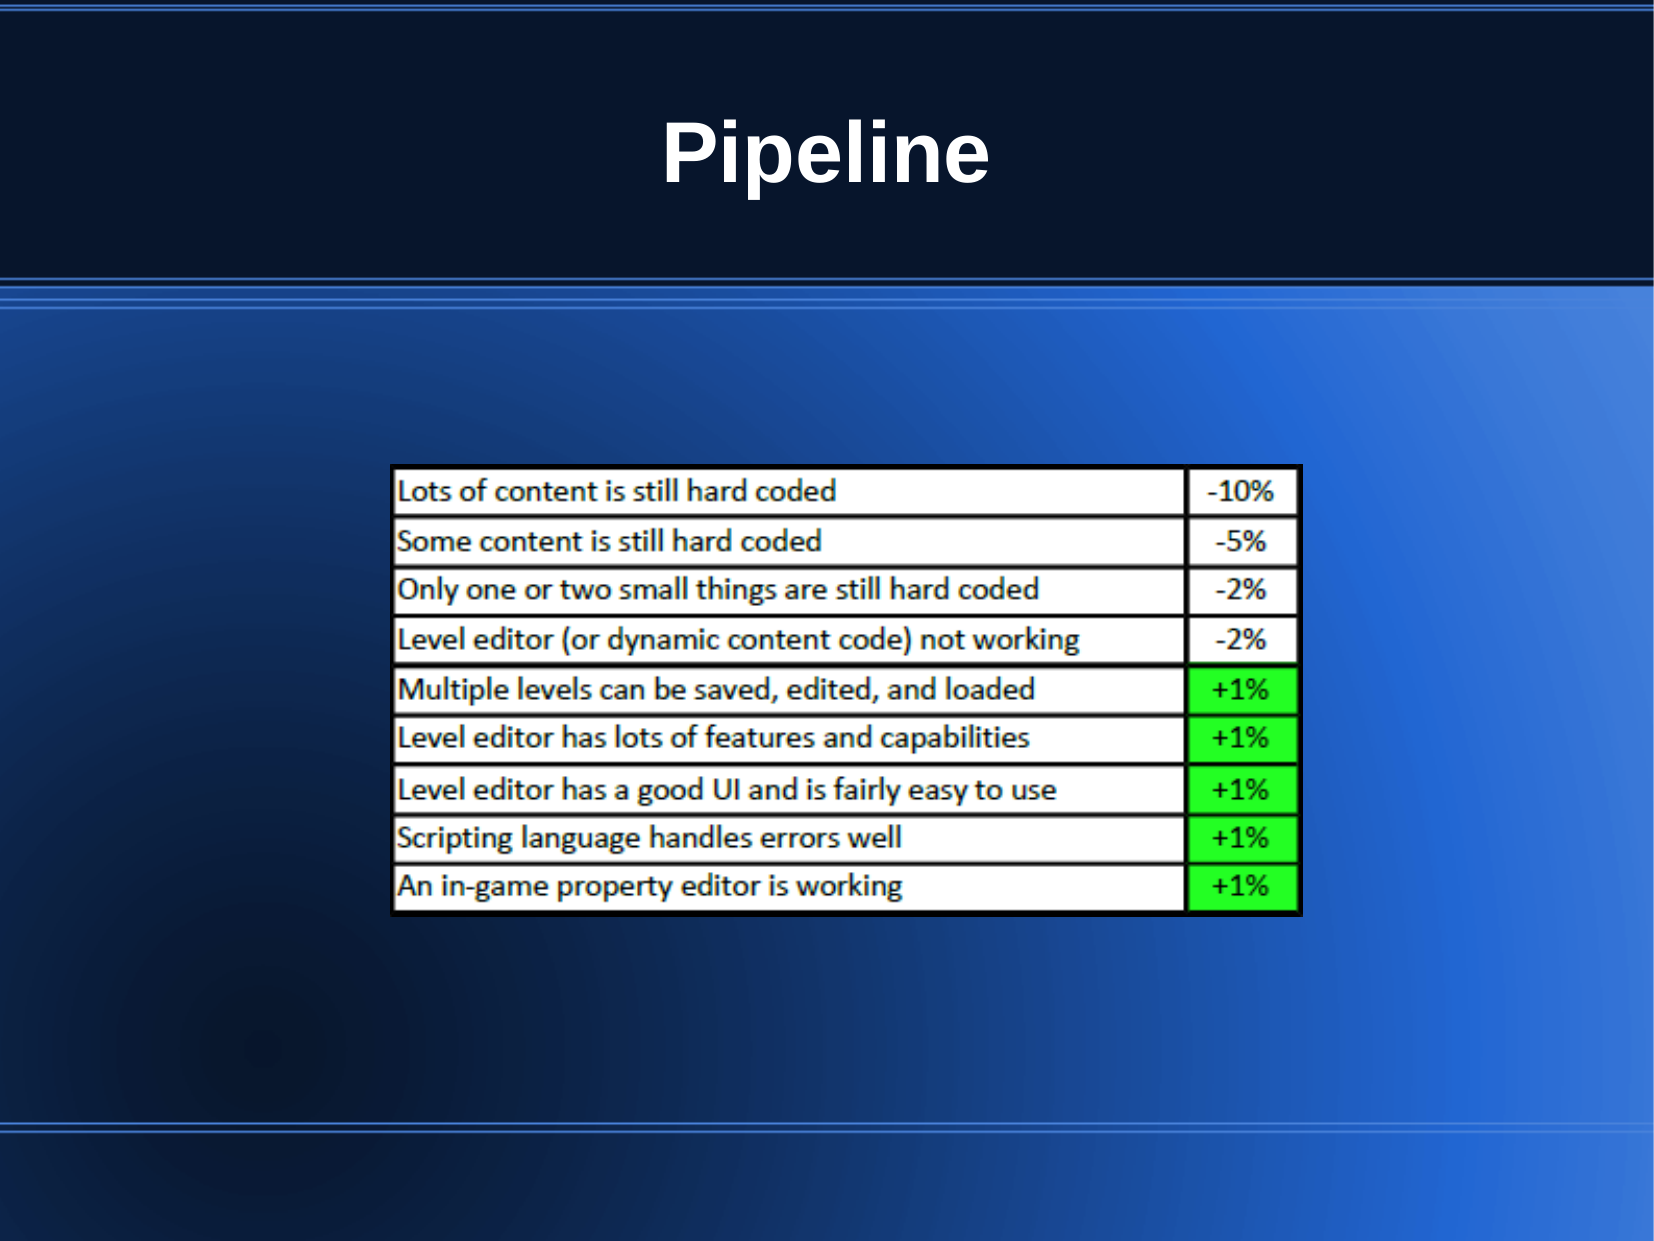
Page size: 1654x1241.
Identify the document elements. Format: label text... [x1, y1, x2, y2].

picture [0, 0, 1654, 1241]
title Pipeline [82, 49, 1571, 257]
